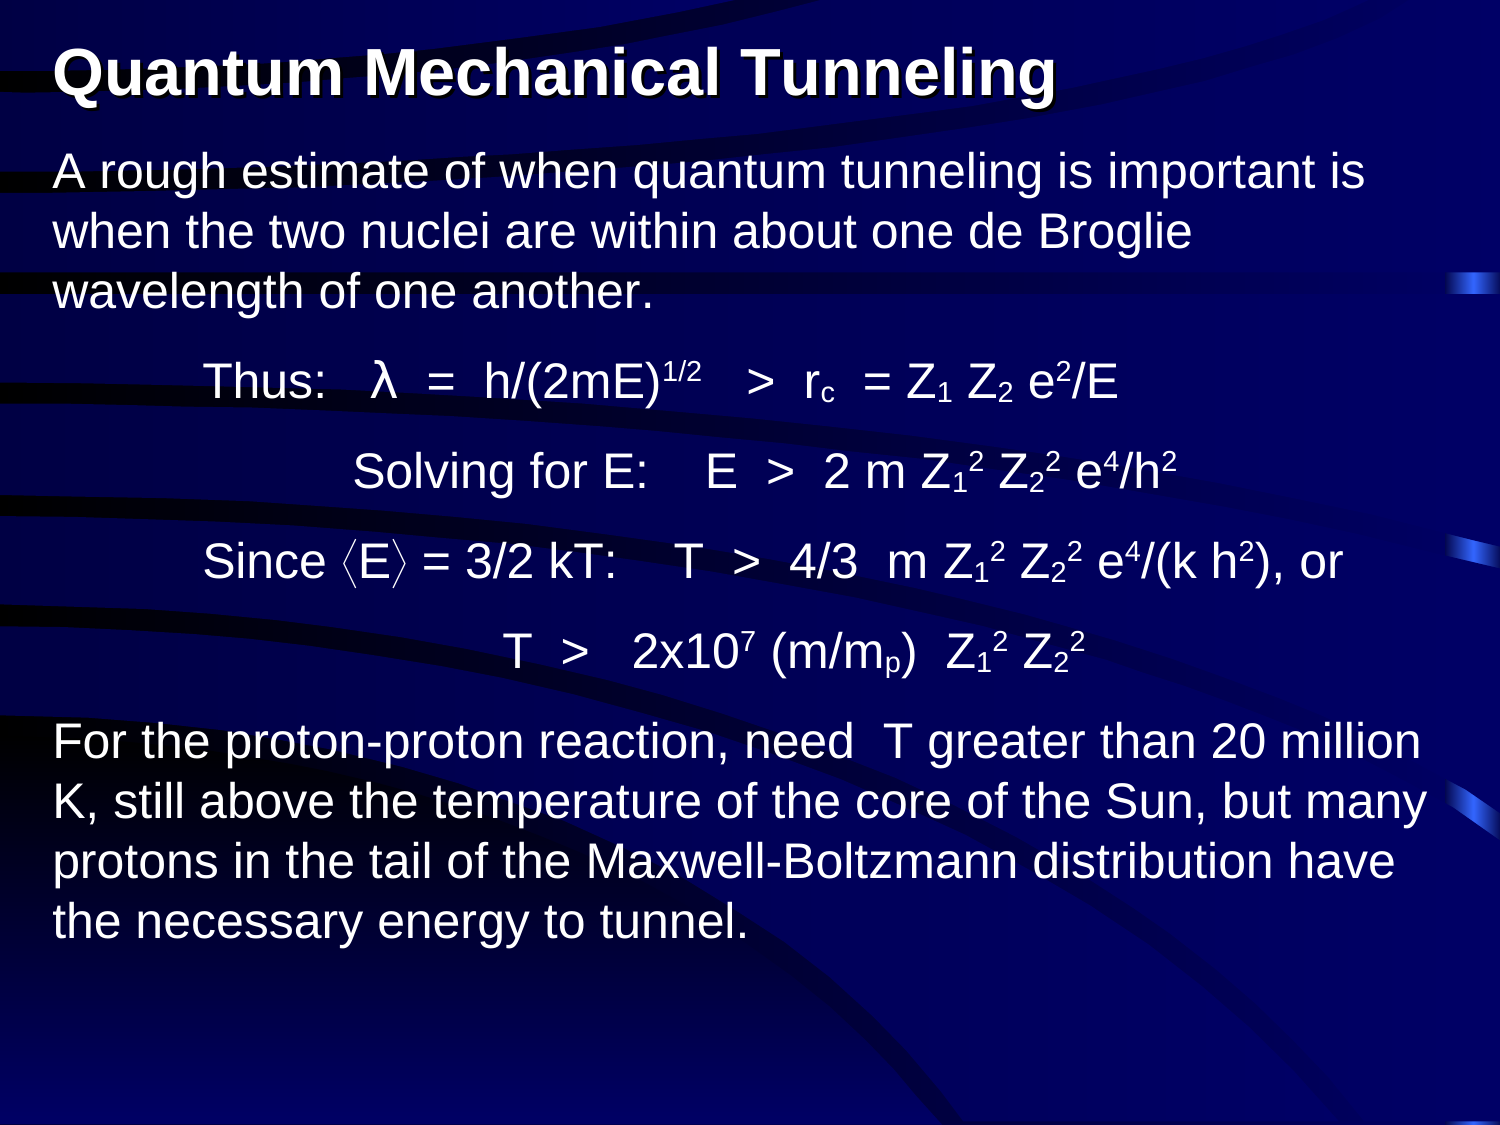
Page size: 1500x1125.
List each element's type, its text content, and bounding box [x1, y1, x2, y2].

text_box Quantum Mechanical Tunneling A rough estimate of when quantum tunneling is important is when the two nuclei are within about one de Broglie wavelength of one another. Thus: λ = h/(2mE)1/2 > rc = Z1 Z2 e2/E Solving for E: E > 2 m Z12 Z22 e4/h2 Since 〈E = 3/2 kT: T > 4/3 m Z12 Z22 e4/(k h2), or T > 2x107 (m/mp) Z12 Z22 For the proton-proton reaction, need T greater than 20 million K, still above the temperature of the core of the Sun, but many protons in the tail of the Maxwell-Boltzmann distribution have the necessary energy to tunnel. [37, 21, 1463, 1125]
